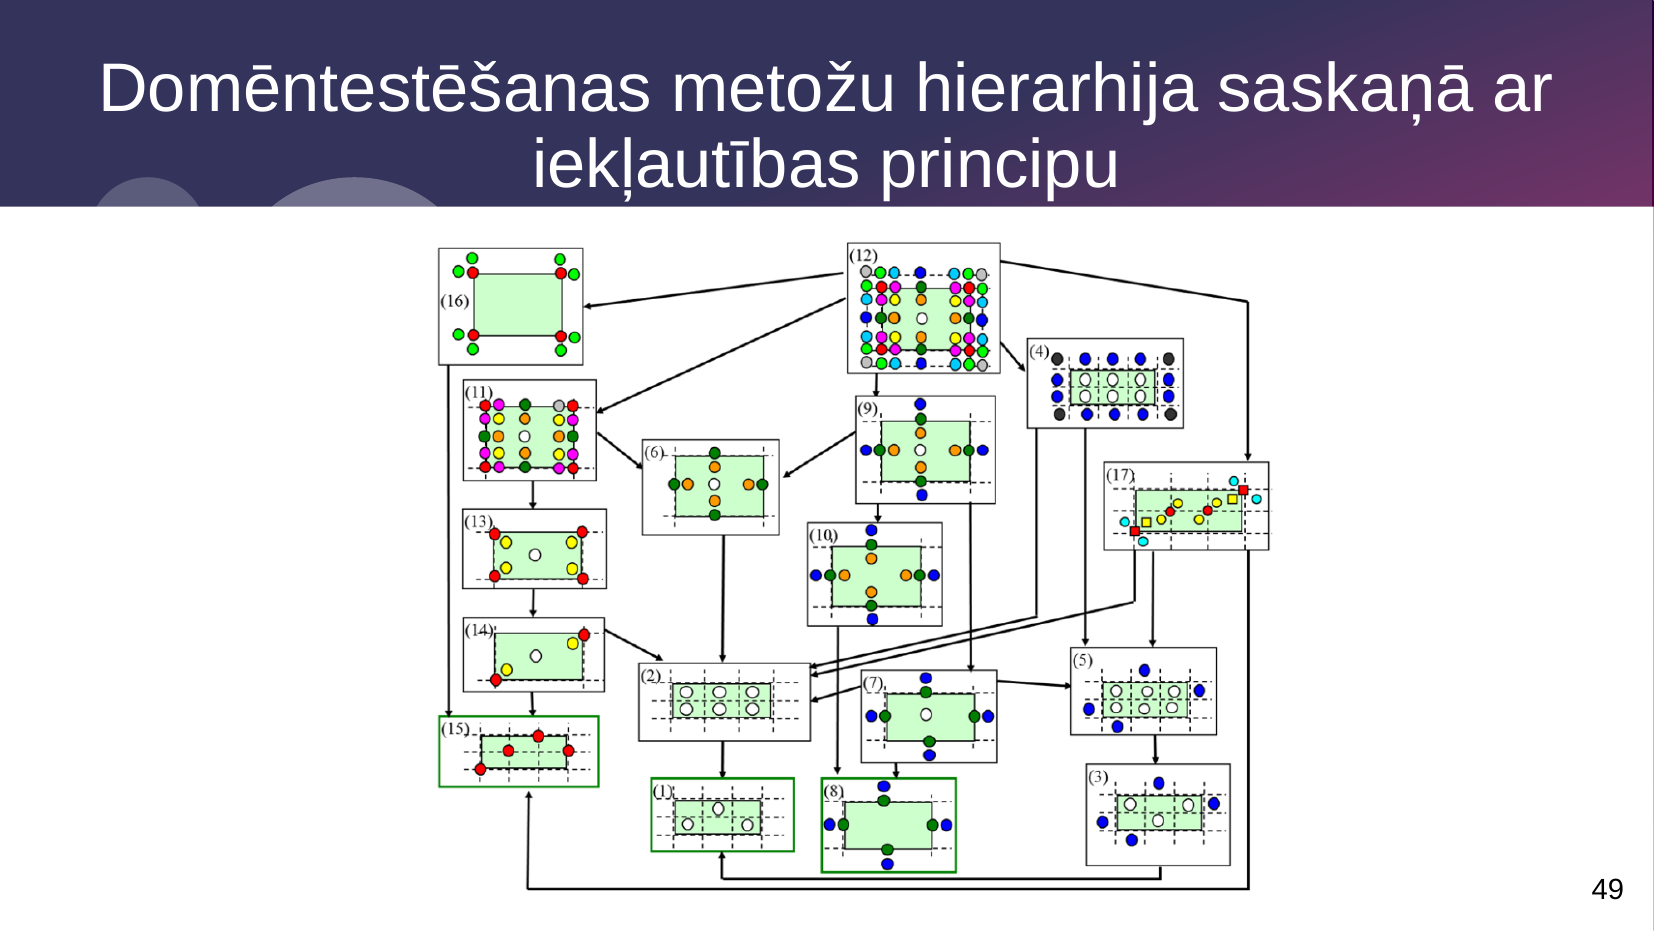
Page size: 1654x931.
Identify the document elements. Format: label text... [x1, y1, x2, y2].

title Domēntestēšanas metožu hierarhija saskaņā ar iekļautības principu [88, 44, 1565, 207]
picture [430, 229, 1286, 901]
